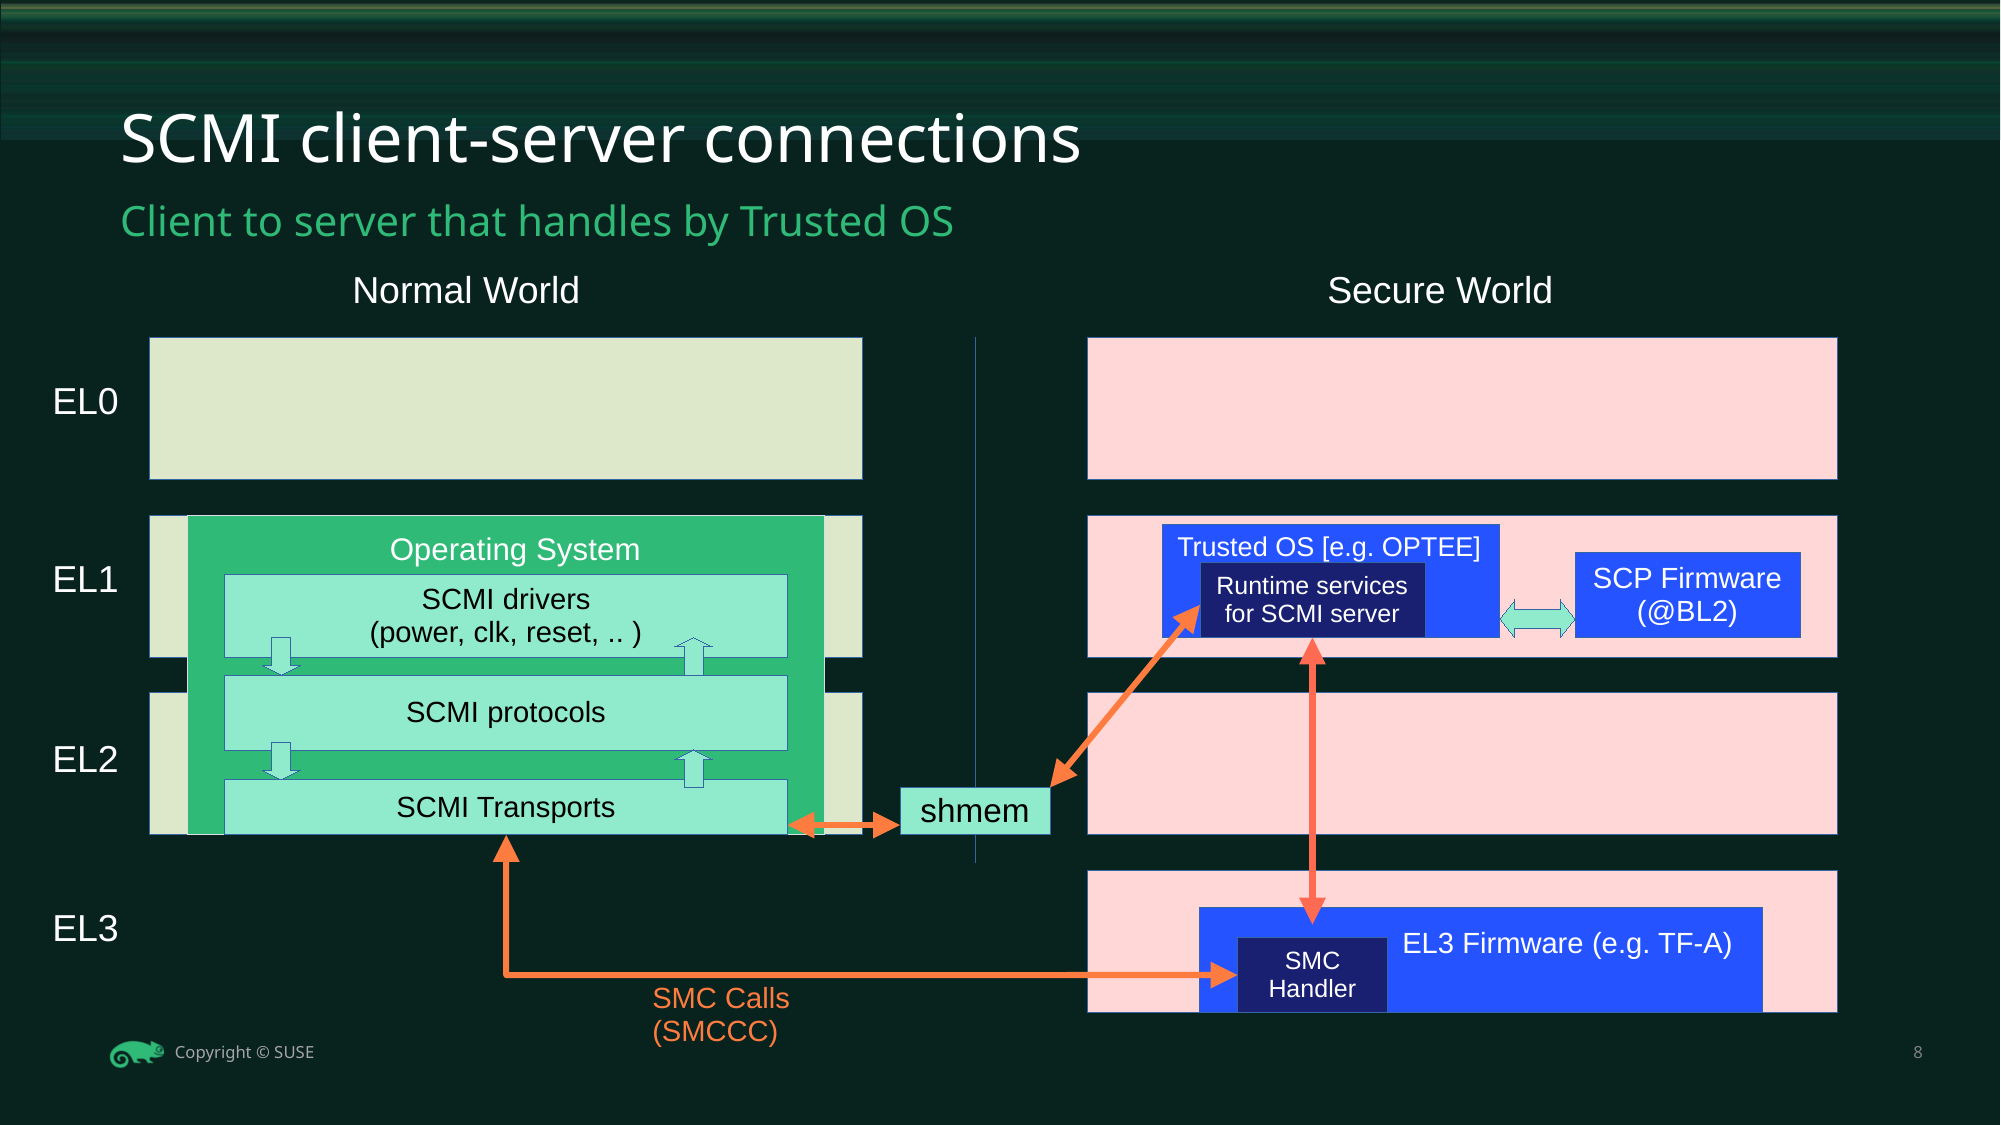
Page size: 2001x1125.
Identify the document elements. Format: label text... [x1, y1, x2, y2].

text_box EL1 [37, 550, 151, 608]
picture [1, 0, 2001, 140]
text_box [1087, 692, 1123, 736]
text_box SMC Calls (SMCCC) [637, 975, 1088, 1056]
text_box EL0 [37, 372, 151, 430]
text_box Operating System [375, 525, 676, 574]
text_box [1087, 337, 1838, 480]
text_box [1388, 1000, 1838, 1013]
text_box [815, 828, 863, 835]
text_box [788, 826, 805, 835]
text_box [1087, 870, 1838, 974]
text_box [149, 337, 863, 480]
text_box [1087, 515, 1838, 658]
text_box shmem [900, 787, 1051, 835]
text_box EL3 [37, 900, 151, 957]
text_box Secure World [1312, 262, 1688, 320]
text_box [1088, 976, 1237, 1013]
text_box SCMI protocols [224, 675, 788, 751]
text_box Normal World [337, 262, 713, 320]
text_box SCMI Transports [224, 779, 788, 835]
text_box EL3 Firmware (e.g. TF-A) [1387, 919, 1838, 1000]
text_box [1316, 692, 1838, 835]
text_box [1162, 610, 1311, 658]
text_box EL2 [37, 730, 151, 788]
text_box Trusted OS [e.g. OPTEE] [1162, 525, 1538, 605]
text_box SCP Firmware (@BL2) [1575, 552, 1801, 638]
text_box SMC Handler [1237, 937, 1388, 1013]
text_box [149, 515, 863, 835]
text_box SCMI drivers (power, clk, reset, .. ) [224, 574, 788, 658]
title SCMI client-server connections [120, 103, 1880, 179]
picture [99, 1031, 175, 1074]
text_box Runtime services for SCMI server [1200, 562, 1426, 638]
text_box [1087, 692, 1309, 835]
list Client to server that handles by Trusted OS [120, 189, 1880, 300]
